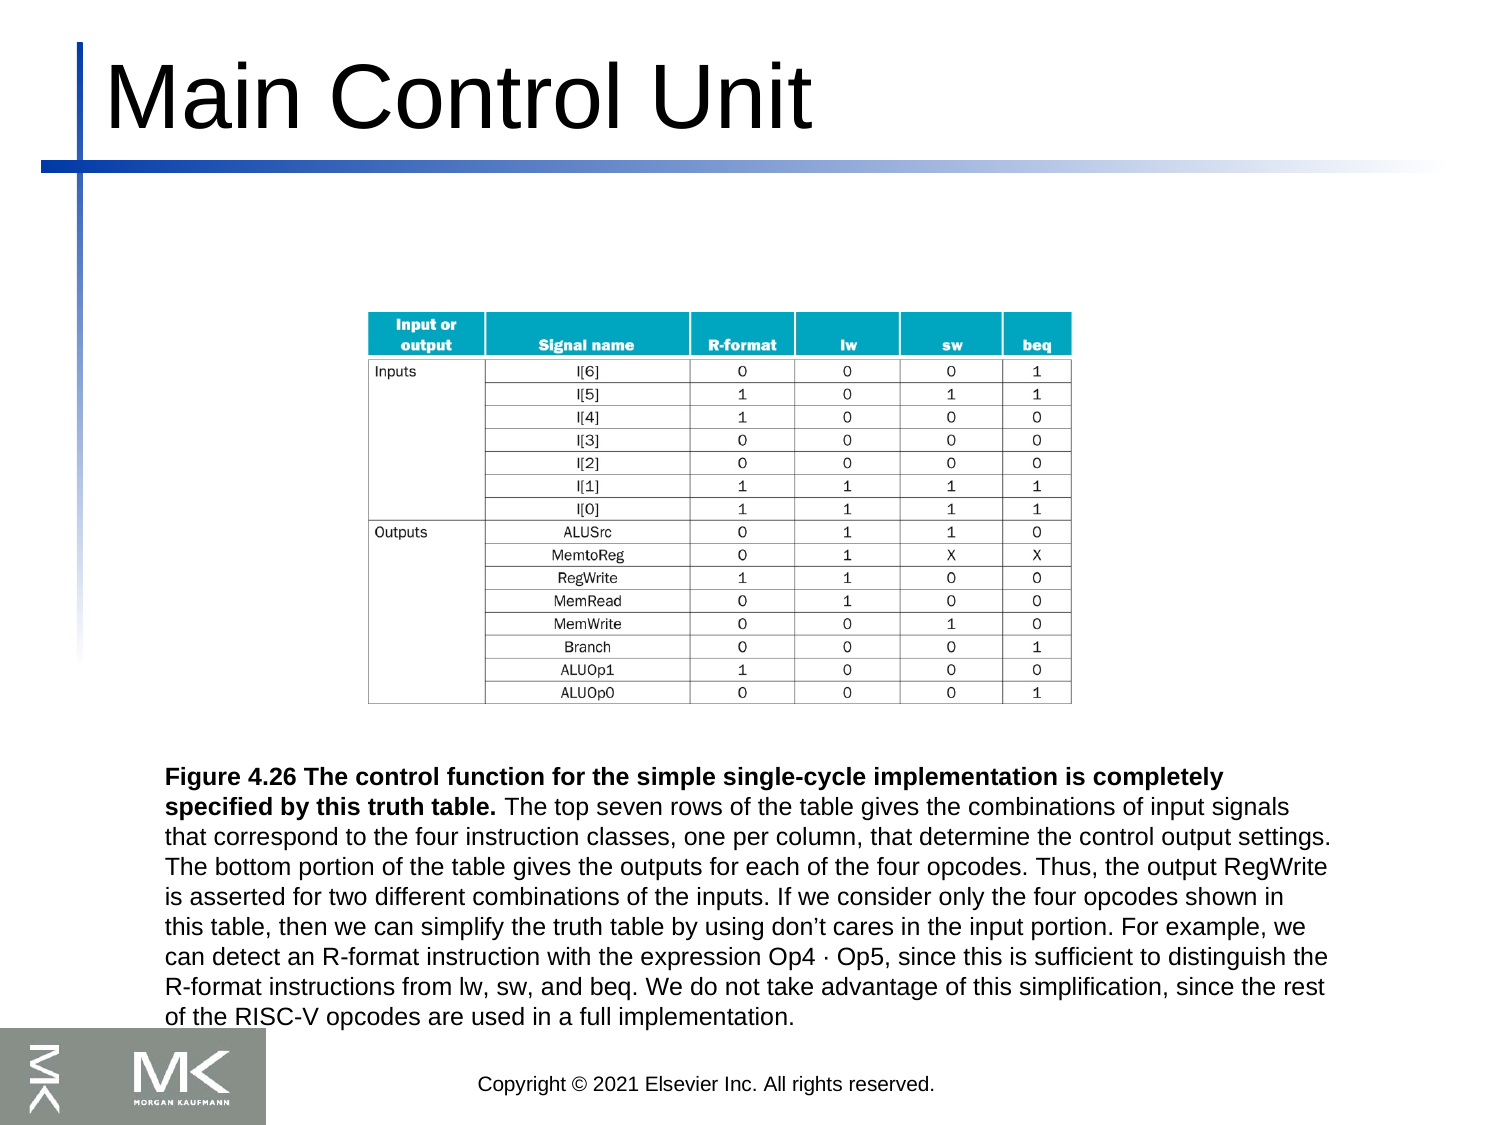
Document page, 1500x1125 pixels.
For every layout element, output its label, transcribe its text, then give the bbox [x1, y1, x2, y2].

picture [362, 312, 1077, 704]
text_box Copyright © 2021 Elsevier Inc. All rights reserved. [462, 1062, 951, 1103]
picture [0, 1028, 266, 1125]
text_box Main Control Unit [90, 29, 829, 155]
text_box Figure 4.26 The control function for the simple single-cycle implementation is completely specified by this truth table. The top seven rows of the table gives the combinations of input signals that correspond to the four instruction classes, one per column, that determine the control output settings. The bottom portion of the table gives the outputs for each of the four opcodes. Thus, the output RegWrite is asserted for two different combinations of the inputs. If we consider only the four opcodes shown in this table, then we can simplify the truth table by using don’t cares in the input portion. For example, we can detect an R-format instruction with the expression Op4 ∙ Op5, since this is sufficient to distinguish the R-format instructions from lw, sw, and beq. We do not take advantage of this simplification, since the rest of the RISC-V opcodes are used in a full implementation. [149, 752, 1375, 1038]
